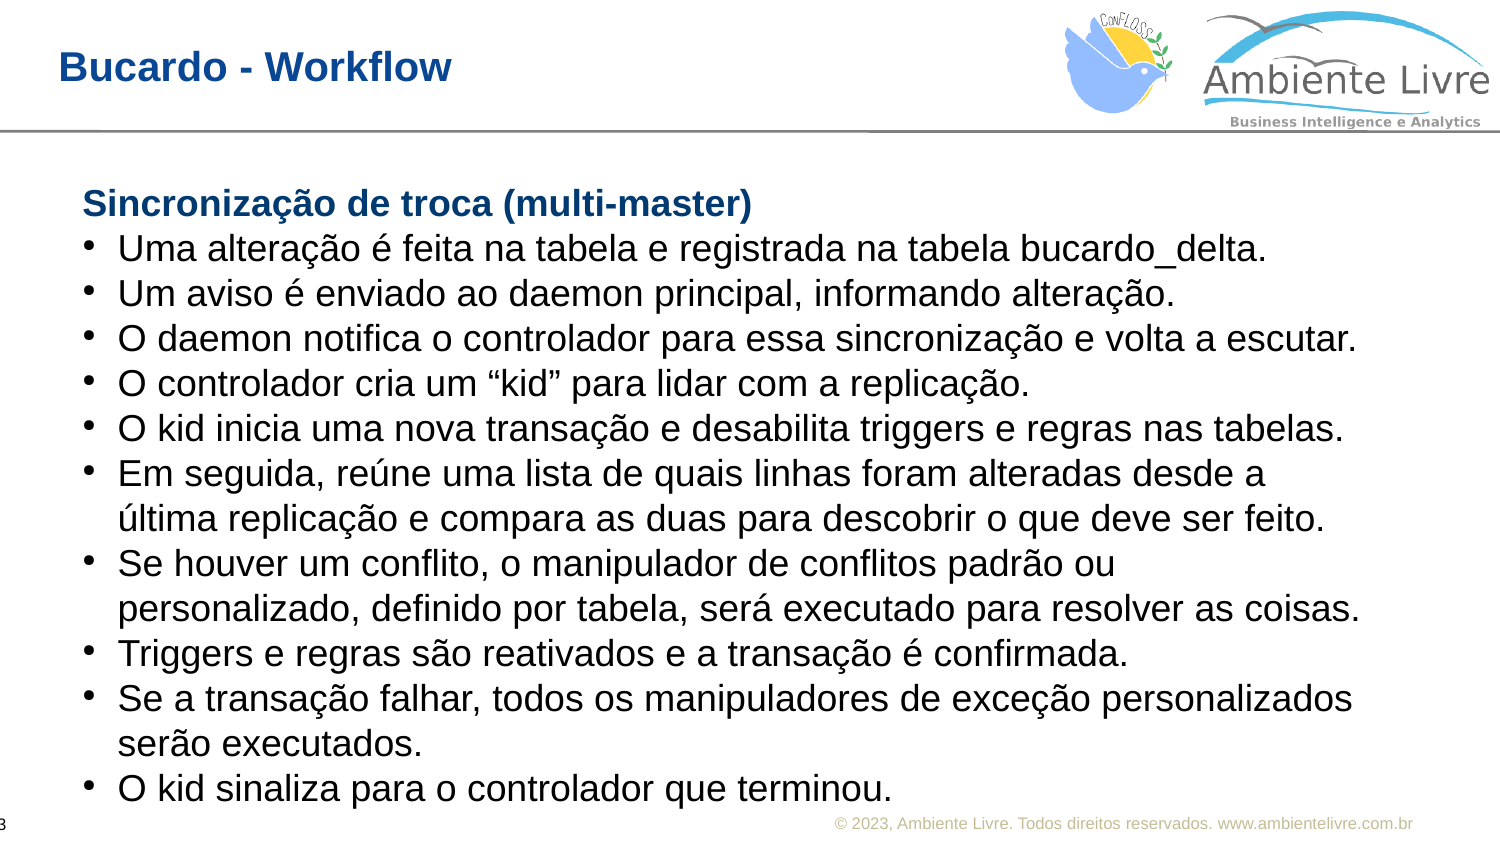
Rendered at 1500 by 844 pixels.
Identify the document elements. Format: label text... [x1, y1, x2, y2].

picture [1051, 0, 1182, 130]
title Bucardo - Workflow [43, 8, 1127, 129]
text_box Sincronização de troca (multi-master) Uma alteração é feita na tabela e registrada na tabela bucardo_delta. Um aviso é enviado ao daemon principal, informando alteração. O daemon notifica o controlador para essa sincronização e volta a escutar. O controlador cria um “kid” para lidar com a replicação. O kid inicia uma nova transação e desabilita triggers e regras nas tabelas. Em seguida, reúne uma lista de quais linhas foram alteradas desde a última replicação e compara as duas para descobrir o que deve ser feito. Se houver um conflito, o manipulador de conflitos padrão ou personalizado, definido por tabela, será executado para resolver as coisas. Triggers e regras são reativados e a transação é confirmada. Se a transação falhar, todos os manipuladores de exceção personalizados serão executados. O kid sinaliza para o controlador que terminou. [67, 171, 1382, 817]
picture [1203, 11, 1489, 129]
